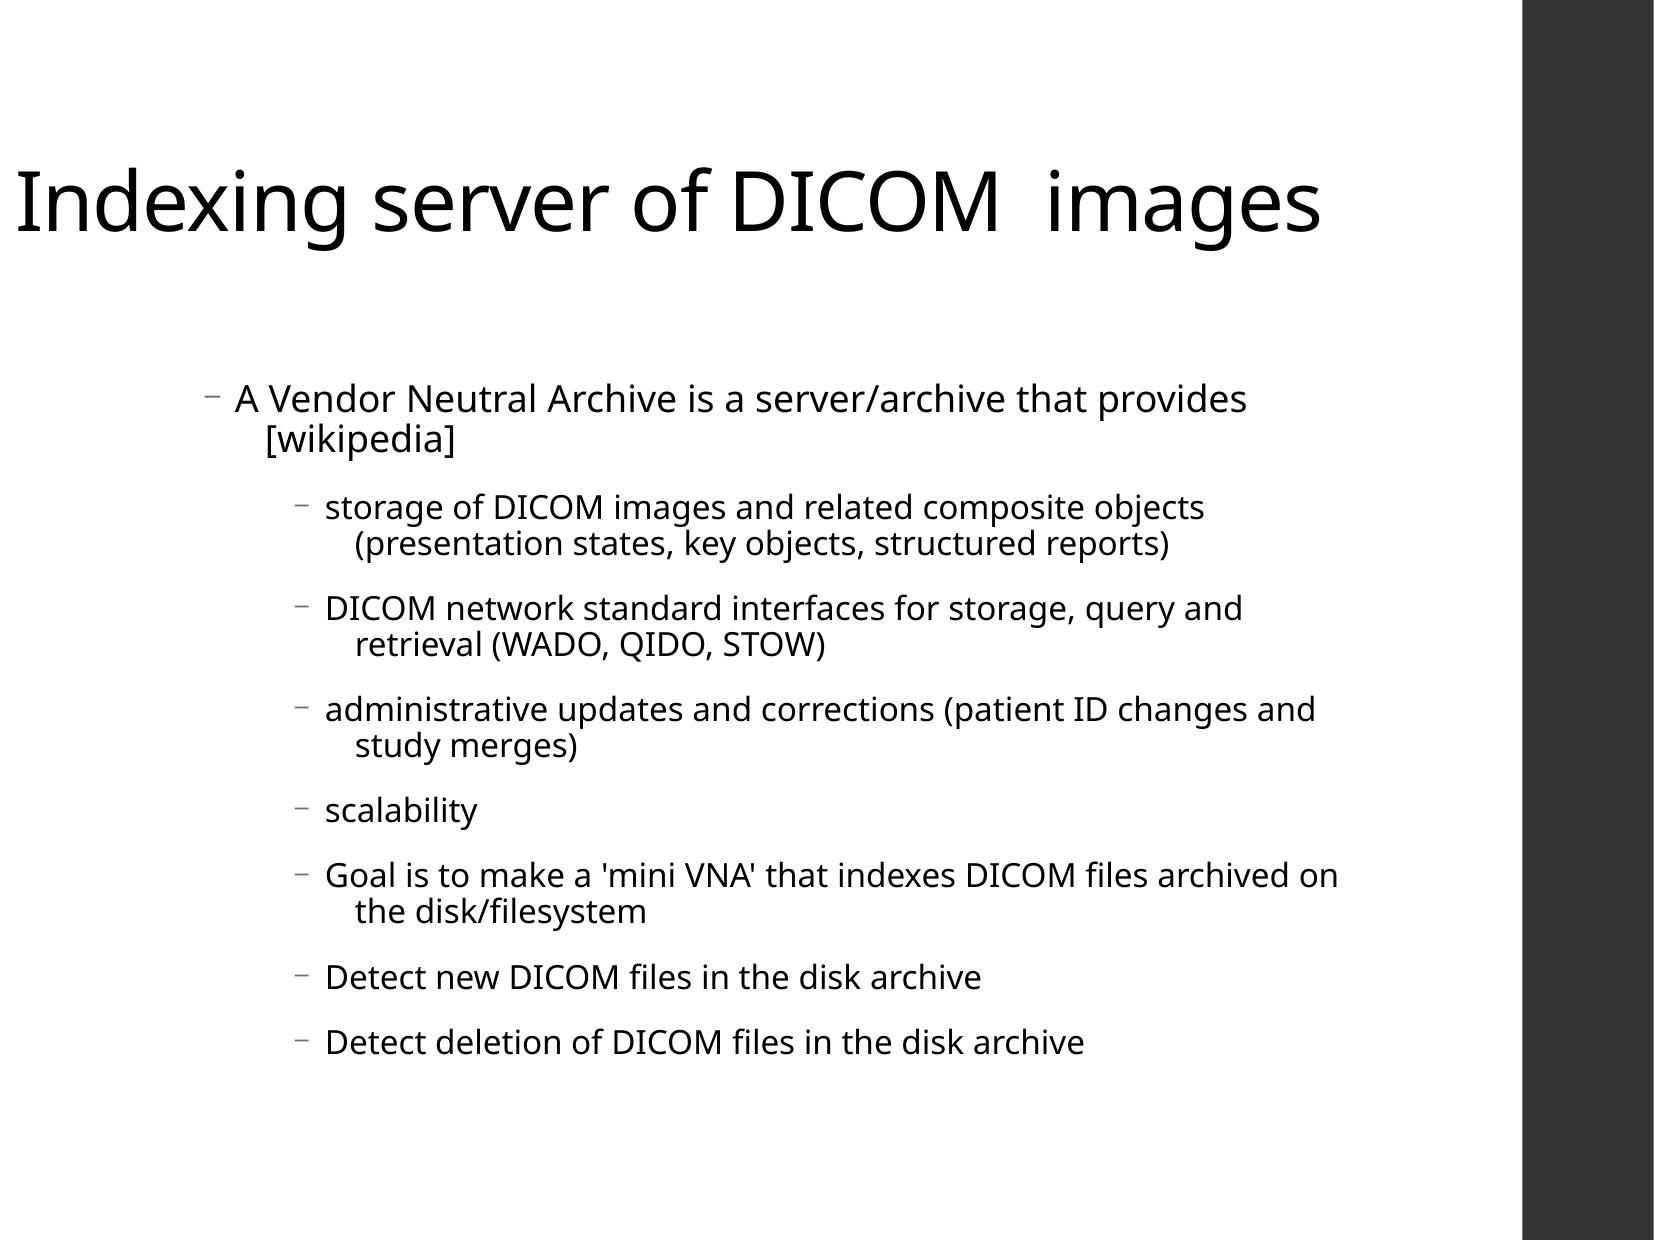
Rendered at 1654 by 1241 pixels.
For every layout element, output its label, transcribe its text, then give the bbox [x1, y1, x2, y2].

list A Vendor Neutral Archive is a server/archive that provides [wikipedia] storage of DICOM images and related composite objects (presentation states, key objects, structured reports) DICOM network standard interfaces for storage, query and retrieval (WADO, QIDO, STOW) administrative updates and corrections (patient ID changes and study merges) scalability Goal is to make a 'mini VNA' that indexes DICOM files archived on the disk/filesystem Detect new DICOM files in the disk archive Detect deletion of DICOM files in the disk archive [99, 372, 1396, 1092]
title Indexing server of DICOM images [0, 141, 1489, 257]
